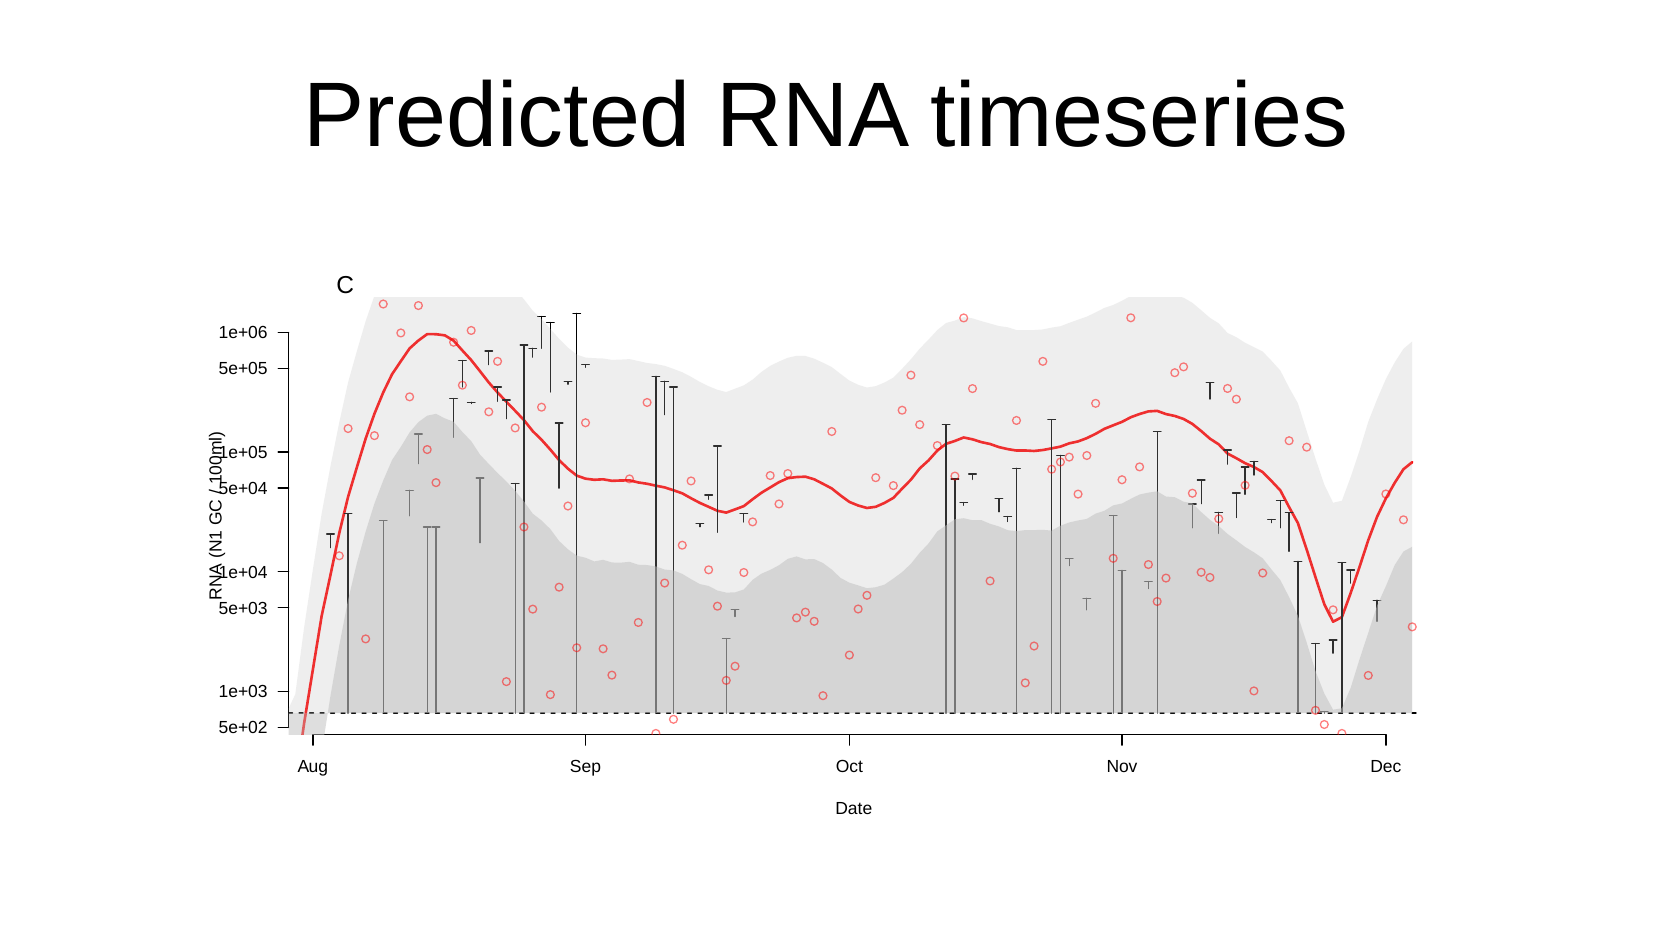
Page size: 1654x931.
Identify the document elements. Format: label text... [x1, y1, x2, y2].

title Predicted RNA timeseries [82, 37, 1571, 193]
picture [202, 257, 1463, 842]
